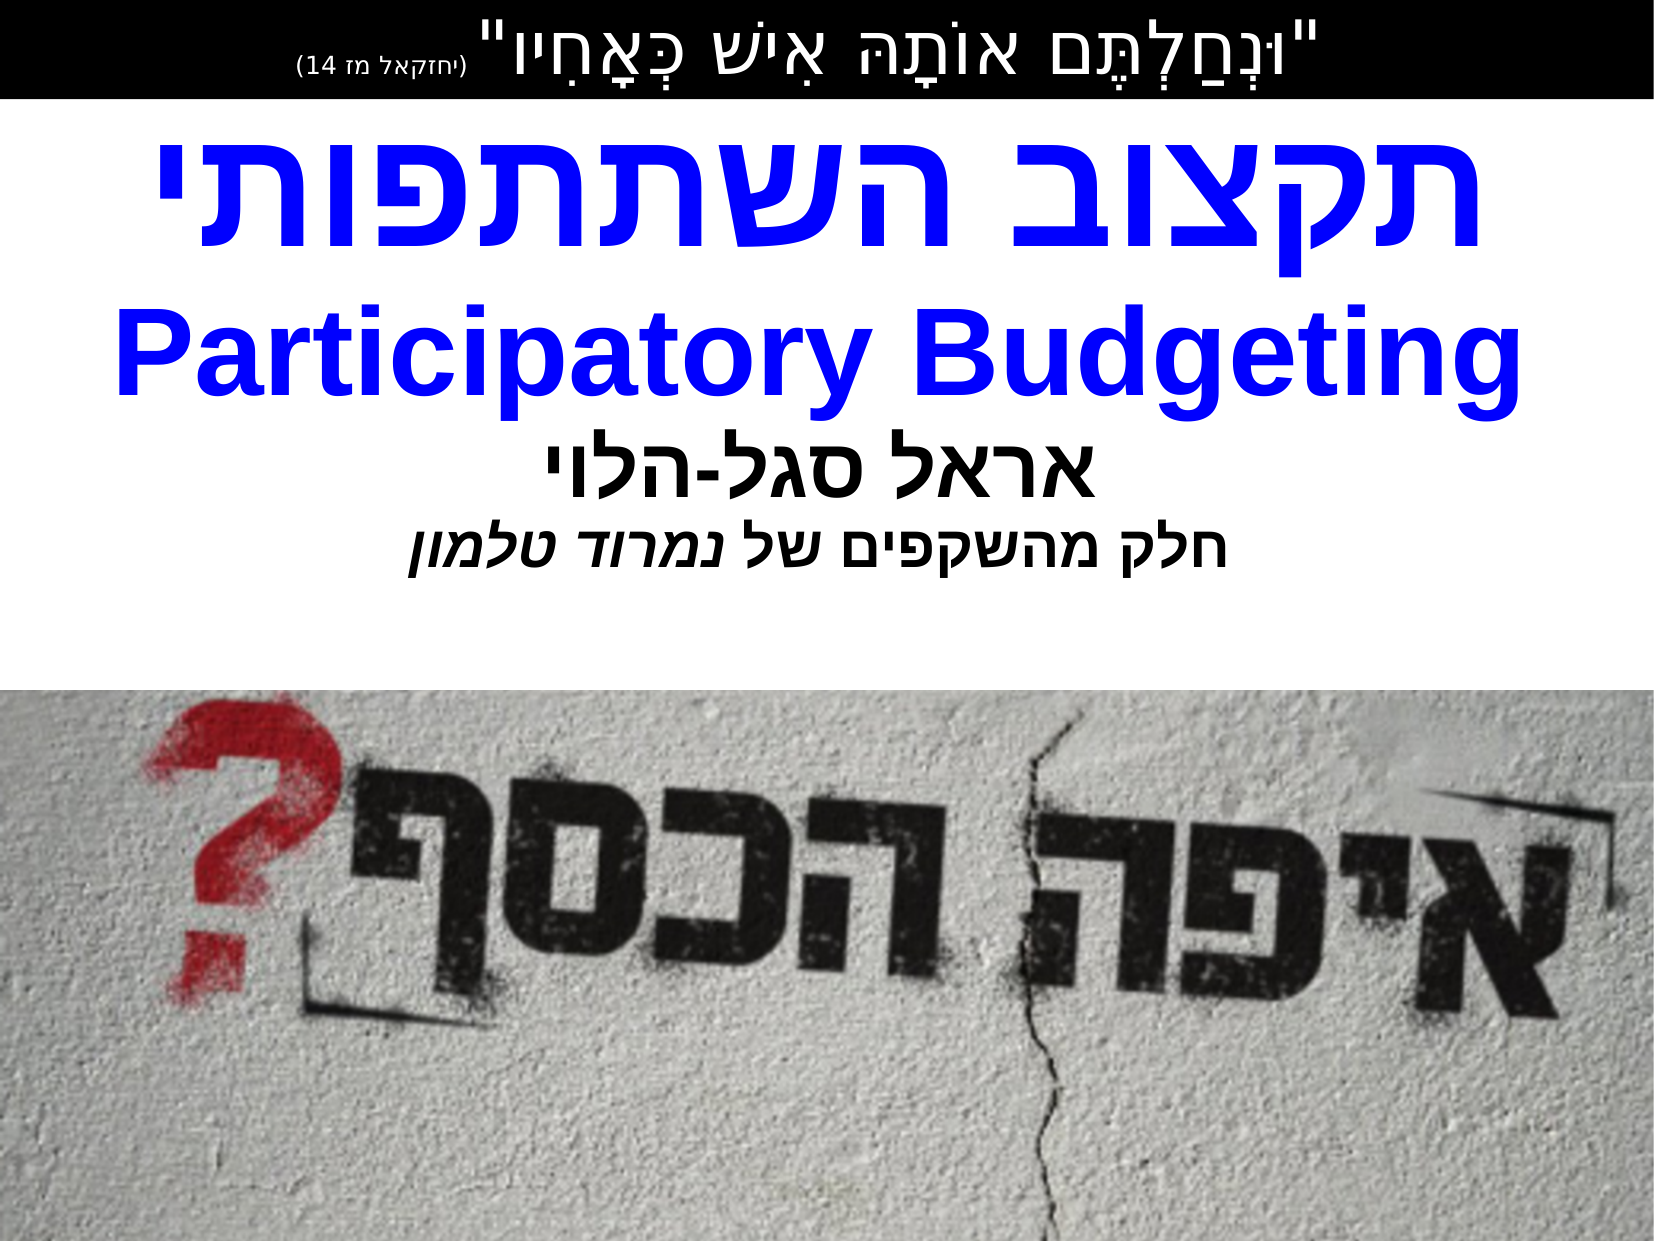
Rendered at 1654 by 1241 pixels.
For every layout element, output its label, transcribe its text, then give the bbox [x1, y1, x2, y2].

text_box "וּנְחַלְתֶּם אוֹתָהּ אִישׁ כְּאָחִיו" (יחזקאל מז 14) [0, 0, 1654, 100]
picture [0, 690, 1654, 1241]
title תקצוב השתתפותי Participatory Budgeting אראל סגל-הלוי חלק מהשקפים של נמרוד טלמון [0, 100, 1654, 687]
